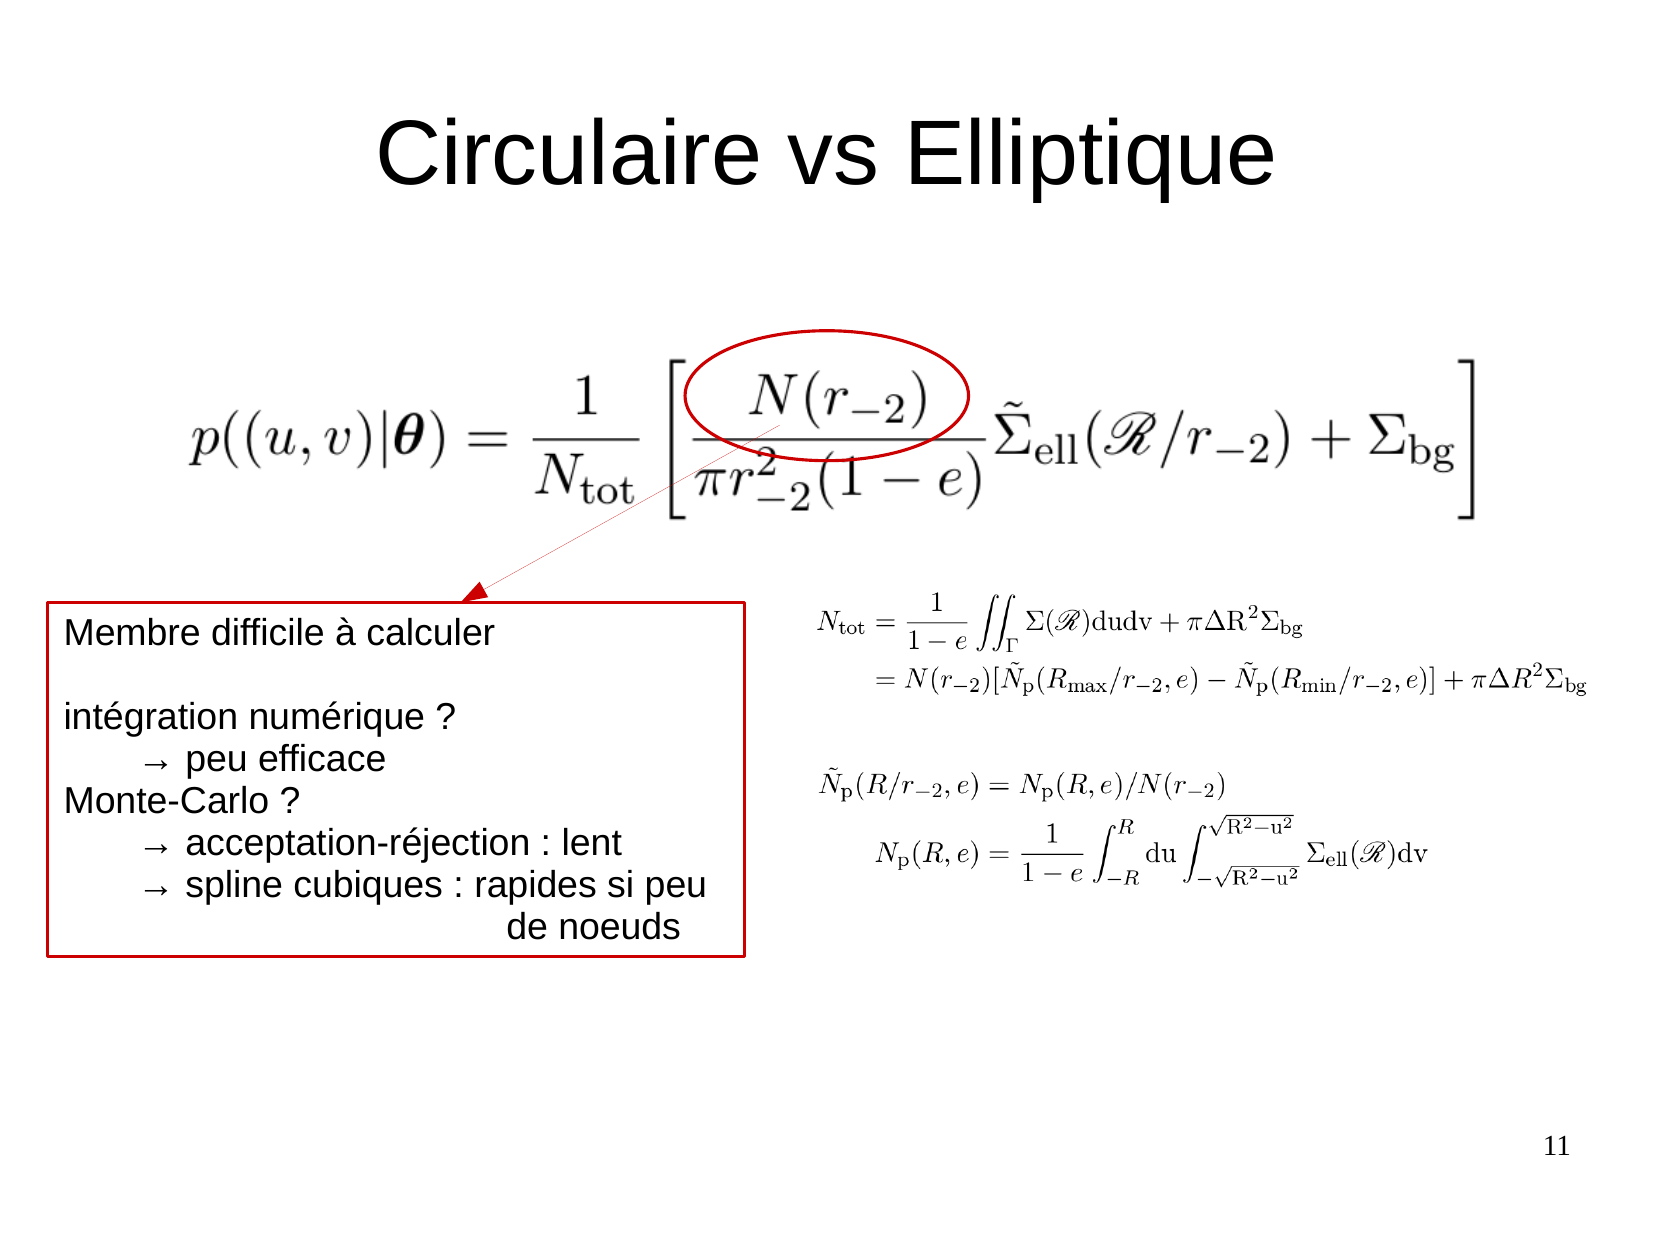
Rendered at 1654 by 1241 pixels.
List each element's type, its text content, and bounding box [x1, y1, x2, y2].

text_box Membre difficile à calculer intégration numérique ? → peu efficace Monte-Carlo ? → acceptation-réjection : lent → spline cubiques : rapides si peu de noeuds [47, 602, 745, 957]
title Circulaire vs Elliptique [82, 49, 1571, 257]
picture [143, 318, 1524, 556]
picture [803, 586, 1595, 709]
picture [803, 754, 1441, 894]
picture [687, 333, 966, 459]
